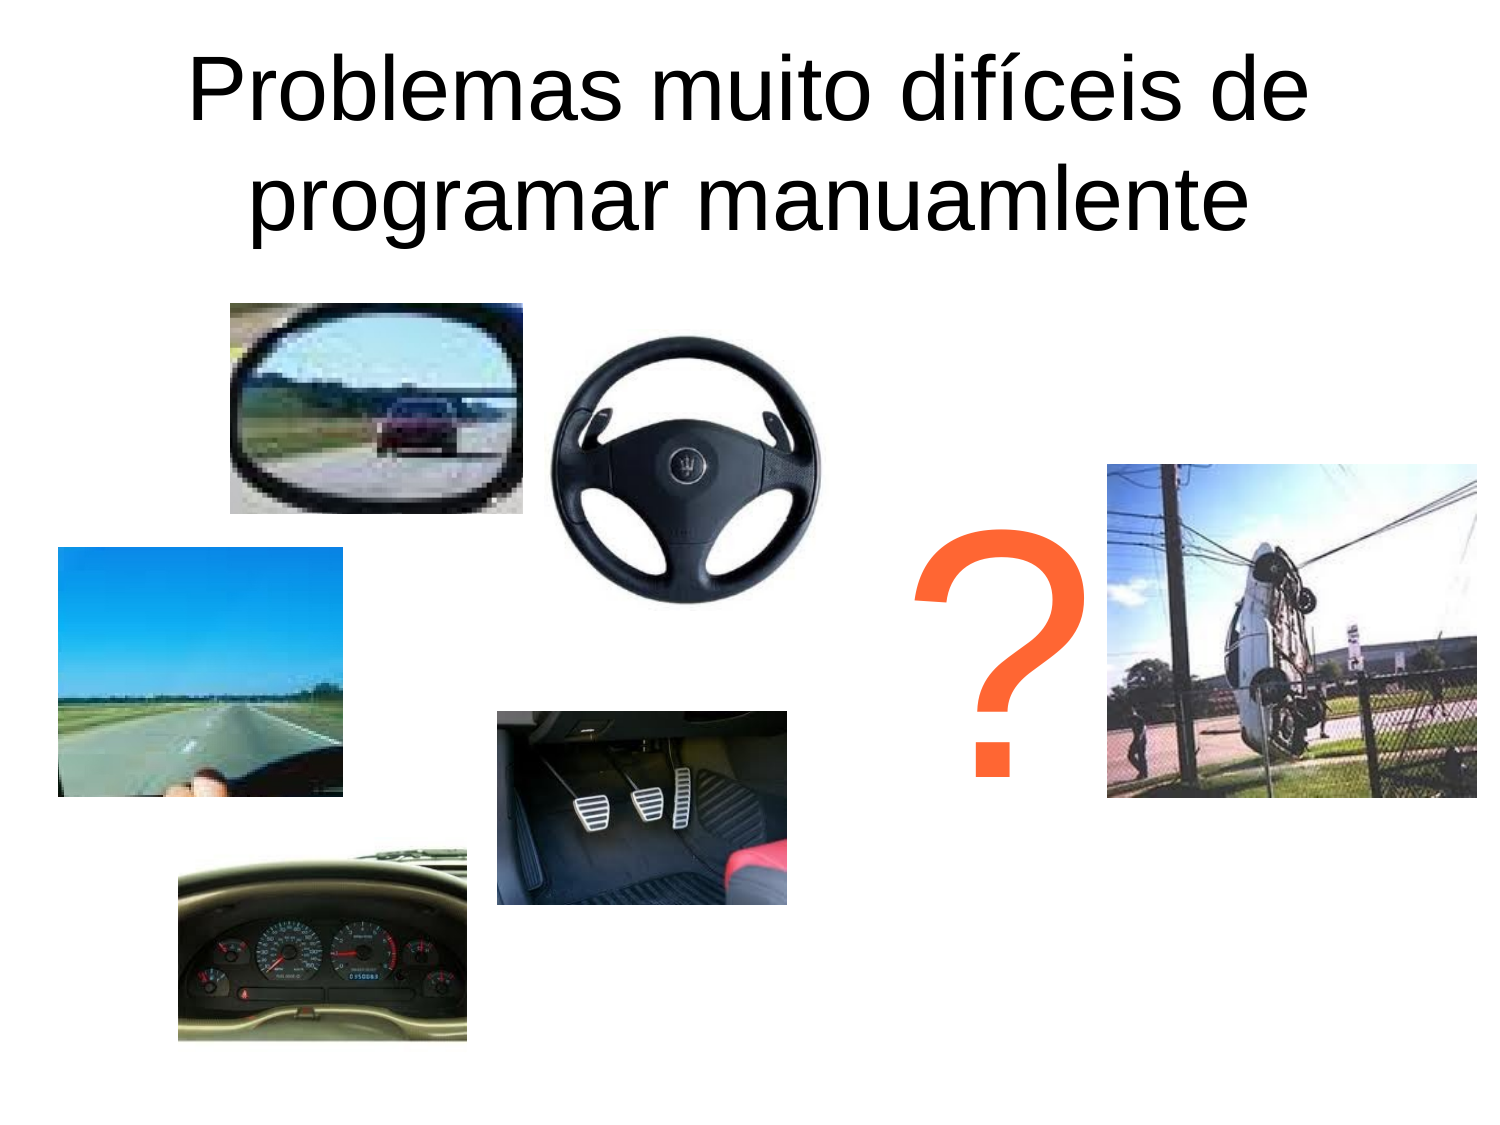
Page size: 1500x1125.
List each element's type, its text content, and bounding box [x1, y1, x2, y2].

picture [544, 329, 830, 611]
picture [58, 623, 343, 797]
picture [1107, 464, 1477, 798]
picture [497, 711, 787, 905]
text_box ? [885, 416, 1034, 857]
picture [178, 837, 467, 1054]
title Problemas muito difíceis de programar manuamlente [75, 21, 1426, 257]
picture [230, 303, 523, 514]
picture [58, 547, 343, 601]
